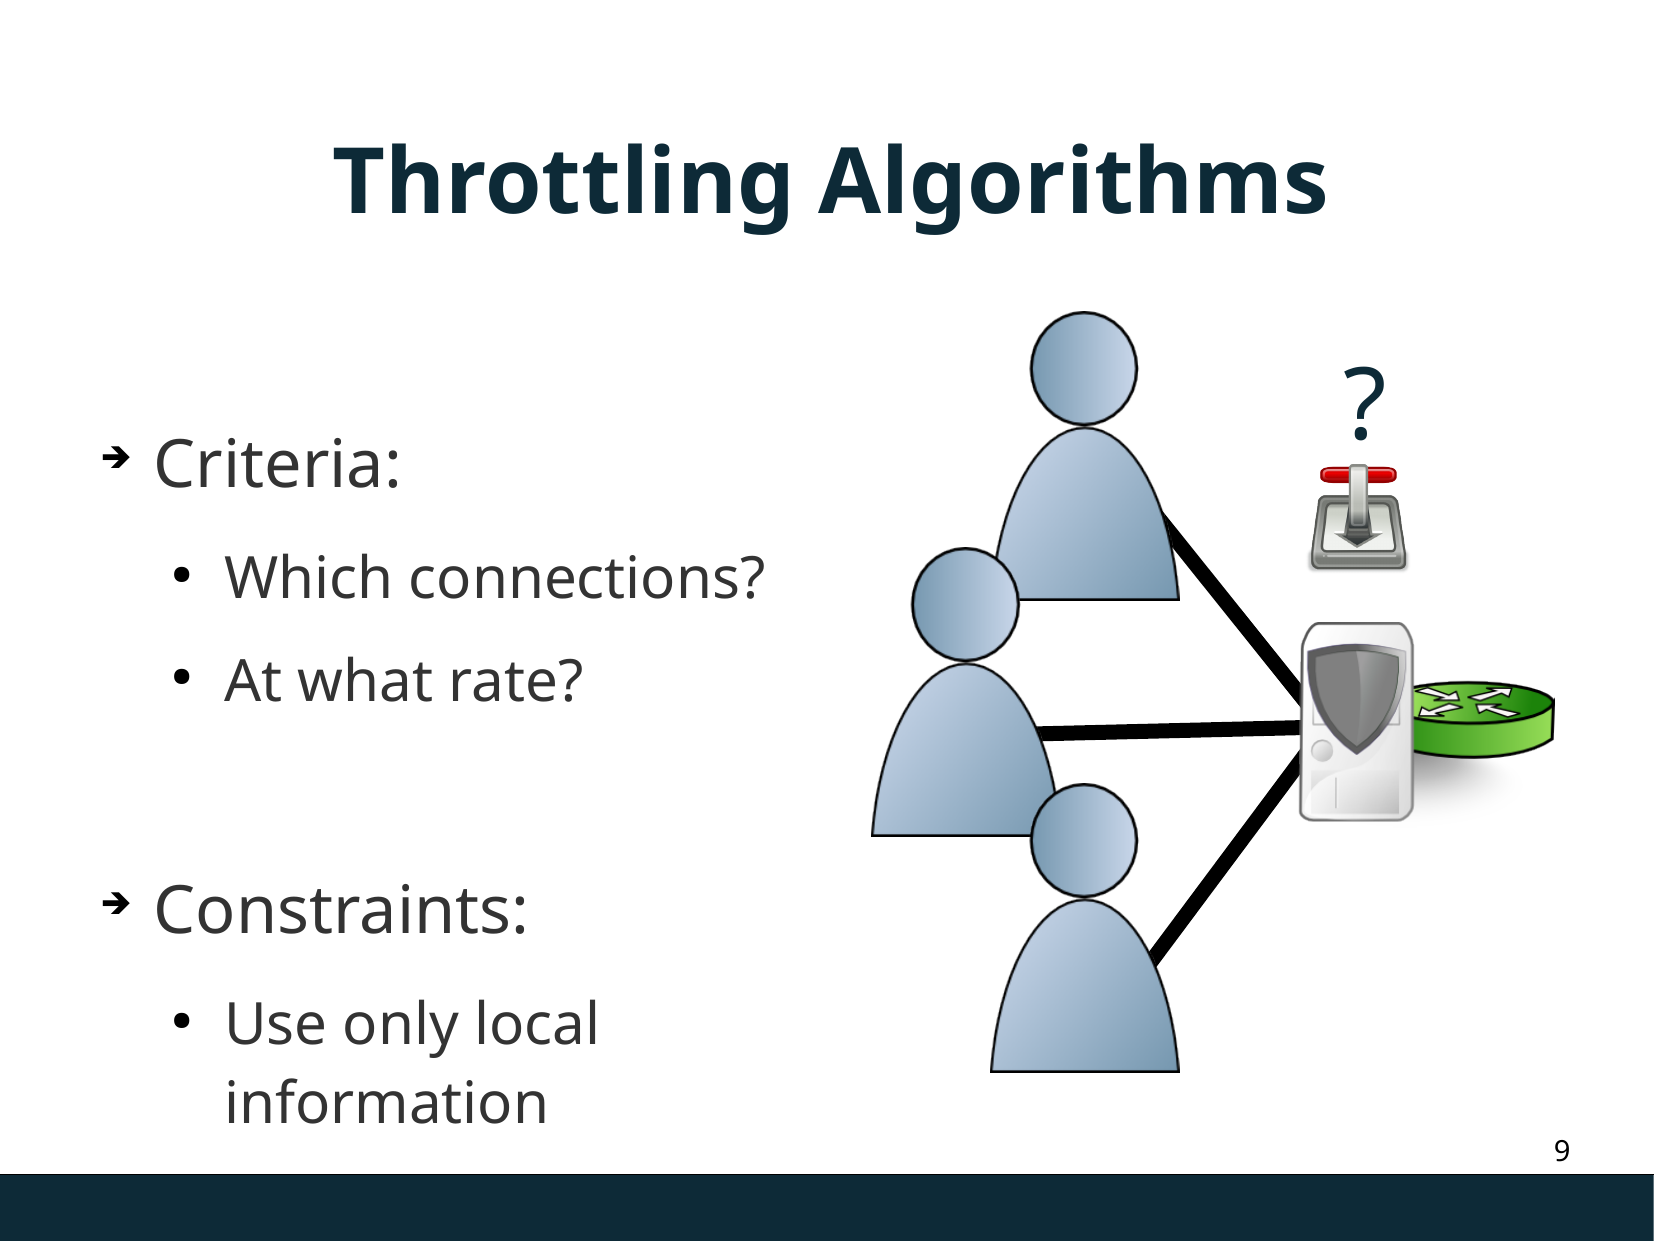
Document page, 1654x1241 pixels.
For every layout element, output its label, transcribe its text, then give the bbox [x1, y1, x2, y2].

list Criteria: Which connections? At what rate? Constraints: Use only local information [82, 296, 872, 1115]
title Throttling Algorithms [86, 74, 1575, 282]
picture [1305, 464, 1411, 574]
picture [1287, 622, 1555, 828]
text_box ? [1329, 325, 1393, 455]
picture [872, 311, 1180, 1073]
